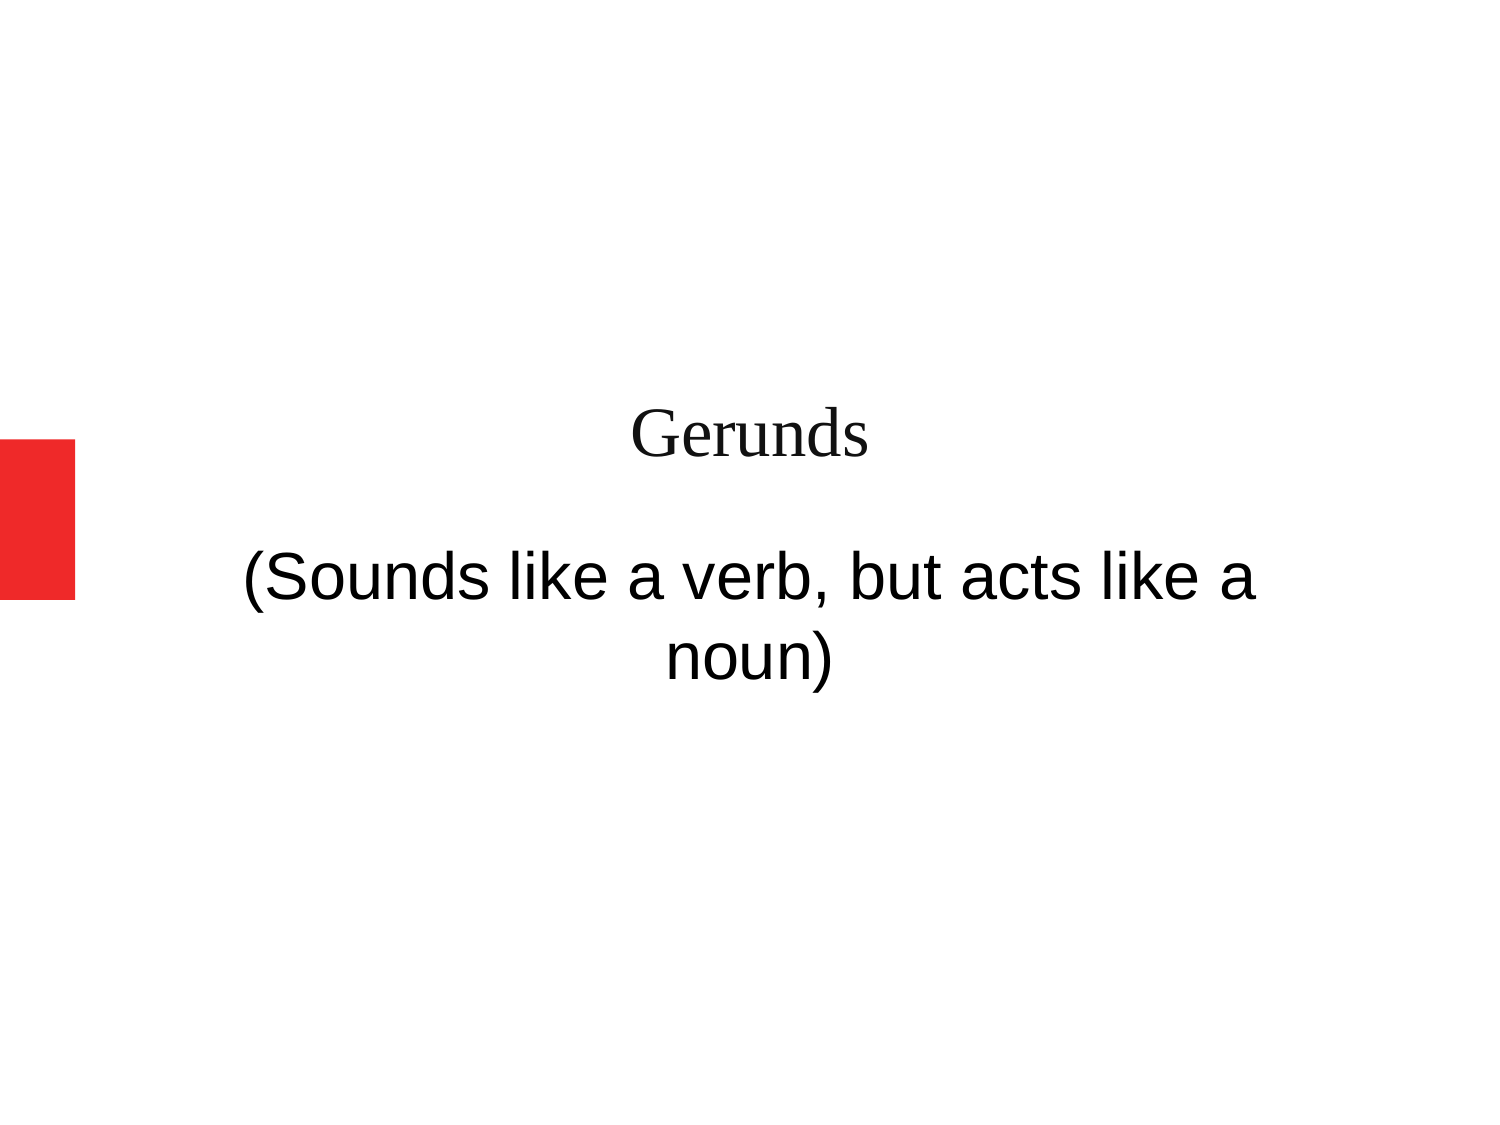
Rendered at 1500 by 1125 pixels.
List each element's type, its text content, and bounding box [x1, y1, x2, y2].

text_box (Sounds like a verb, but acts like a noun) [225, 525, 1276, 814]
text_box Gerunds [112, 237, 1388, 479]
